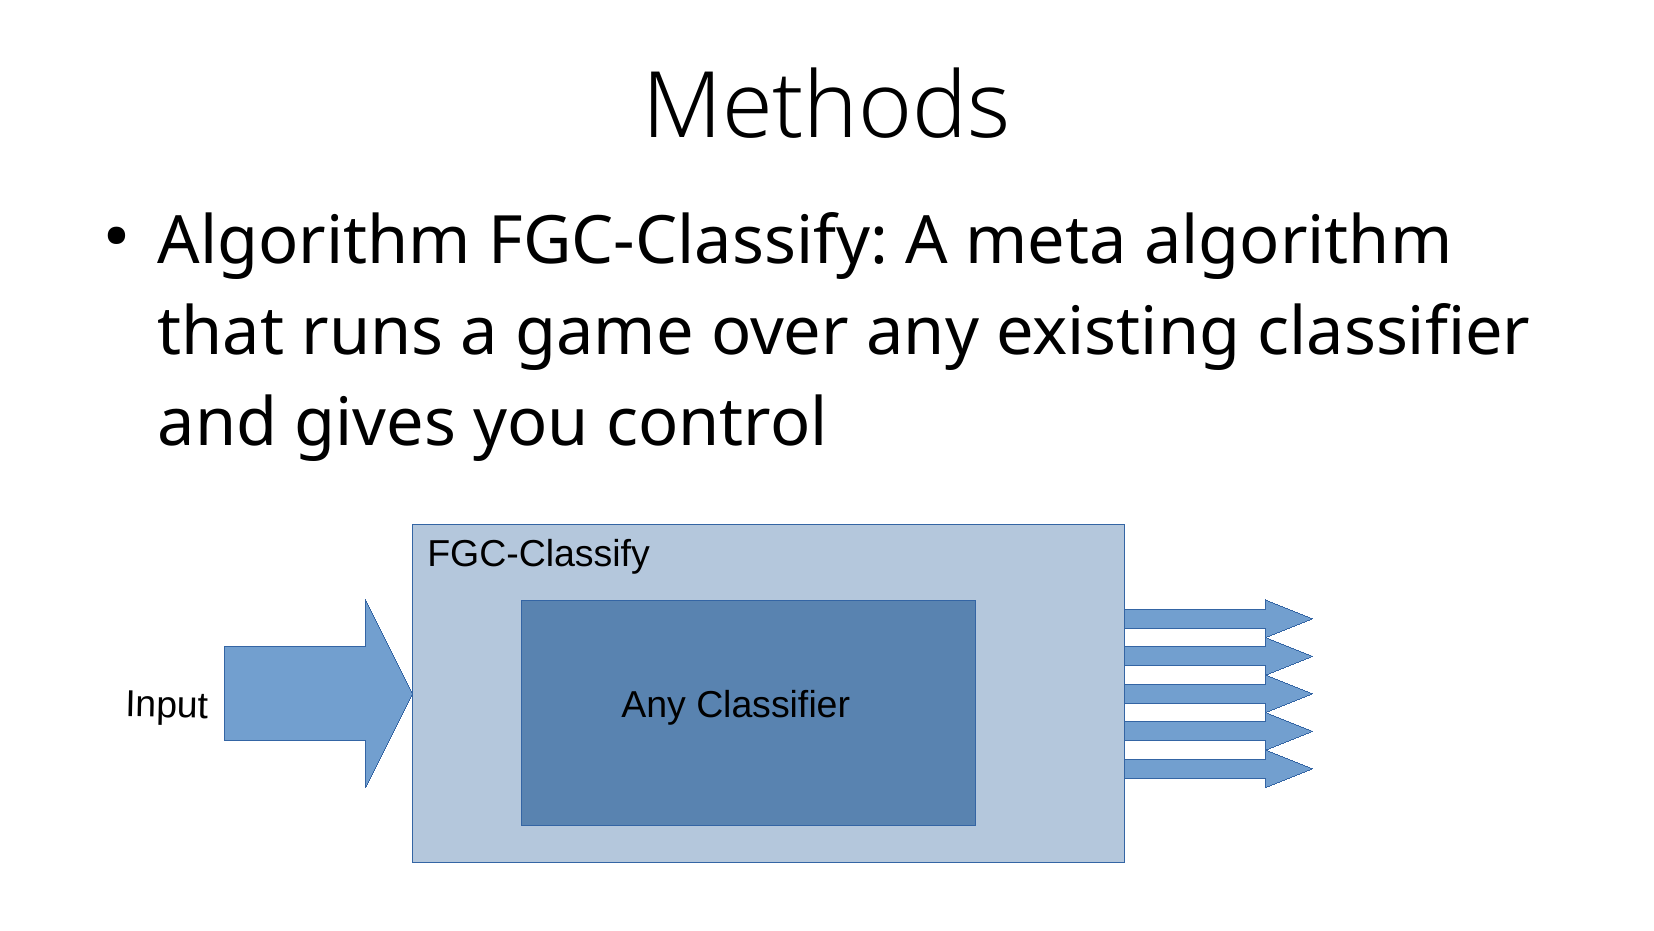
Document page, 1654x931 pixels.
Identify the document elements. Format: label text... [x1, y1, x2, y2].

list Algorithm FGC-Classify: A meta algorithm that runs a game over any existing classifier and gives you control [86, 192, 1576, 530]
title Methods [82, 37, 1571, 193]
text_box Input [108, 675, 226, 777]
text_box [224, 524, 1313, 863]
text_box Any Classifier [606, 675, 899, 751]
text_box FGC-Classify [412, 525, 740, 624]
